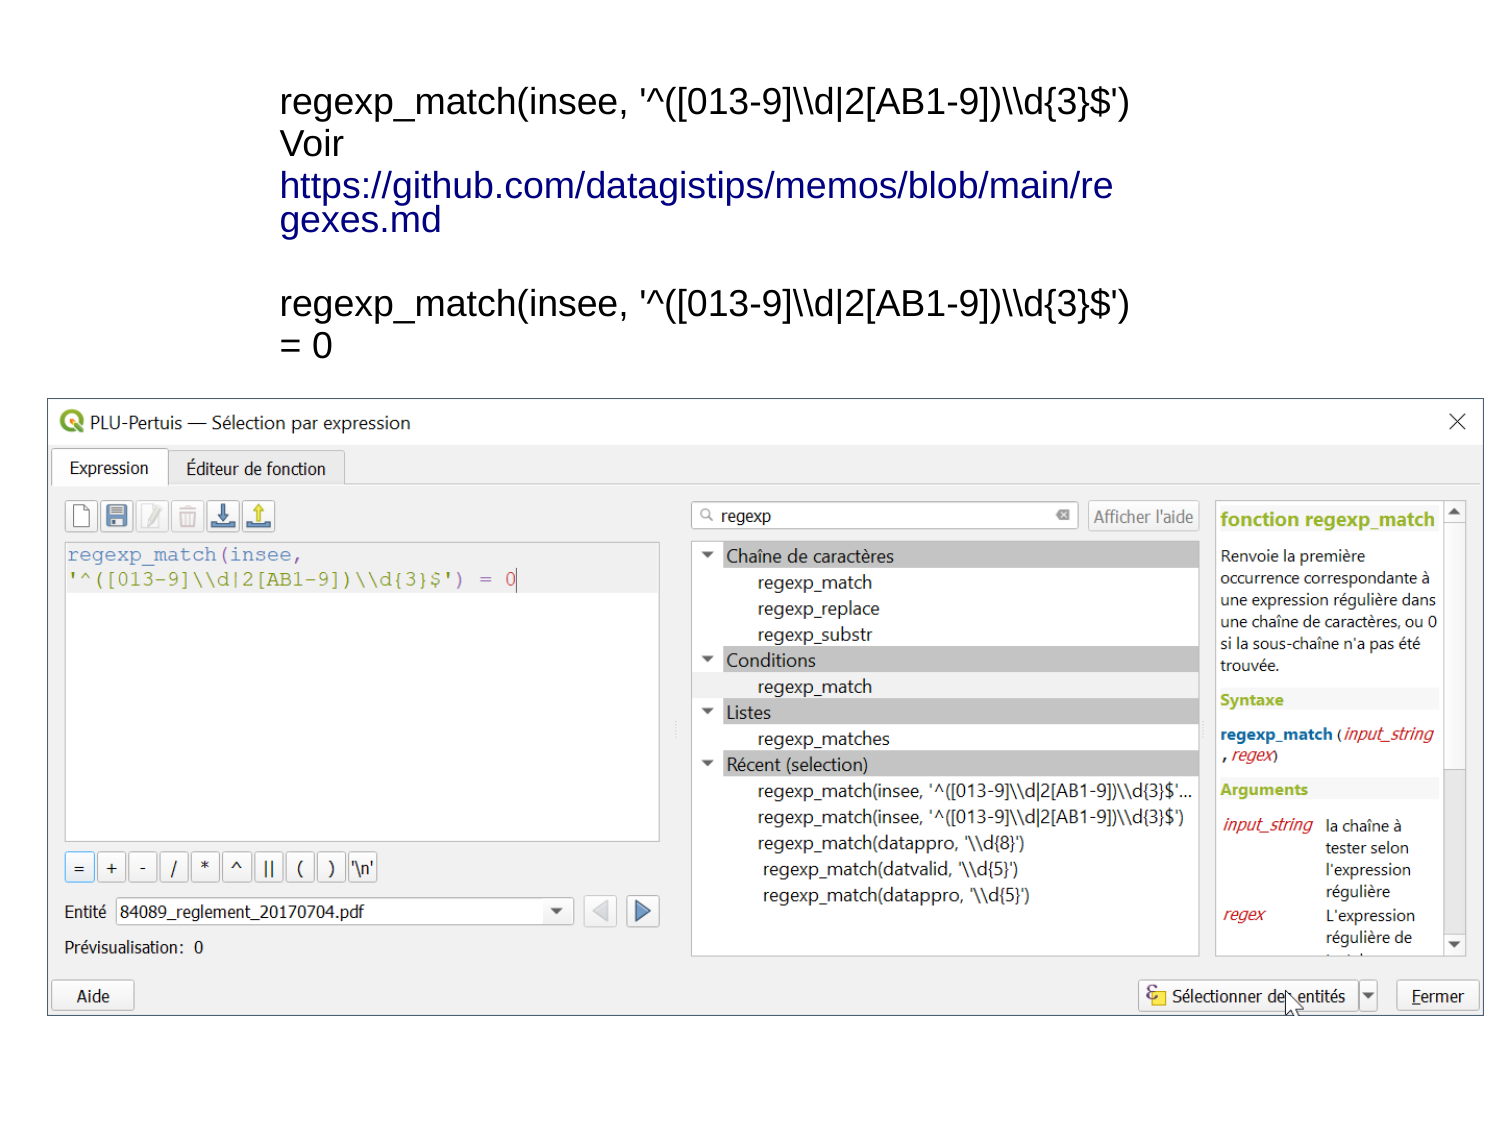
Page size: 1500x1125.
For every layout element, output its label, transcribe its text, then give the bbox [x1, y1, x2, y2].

text_box regexp_match(insee, '^([013-9]\\d|2[AB1-9])\\d{3}$') Voir https://github.com/datagistips/memos/blob/main/regexes.md regexp_match(insee, '^([013-9]\\d|2[AB1-9])\\d{3}$') = 0 [264, 73, 1146, 340]
picture [47, 398, 1484, 1016]
